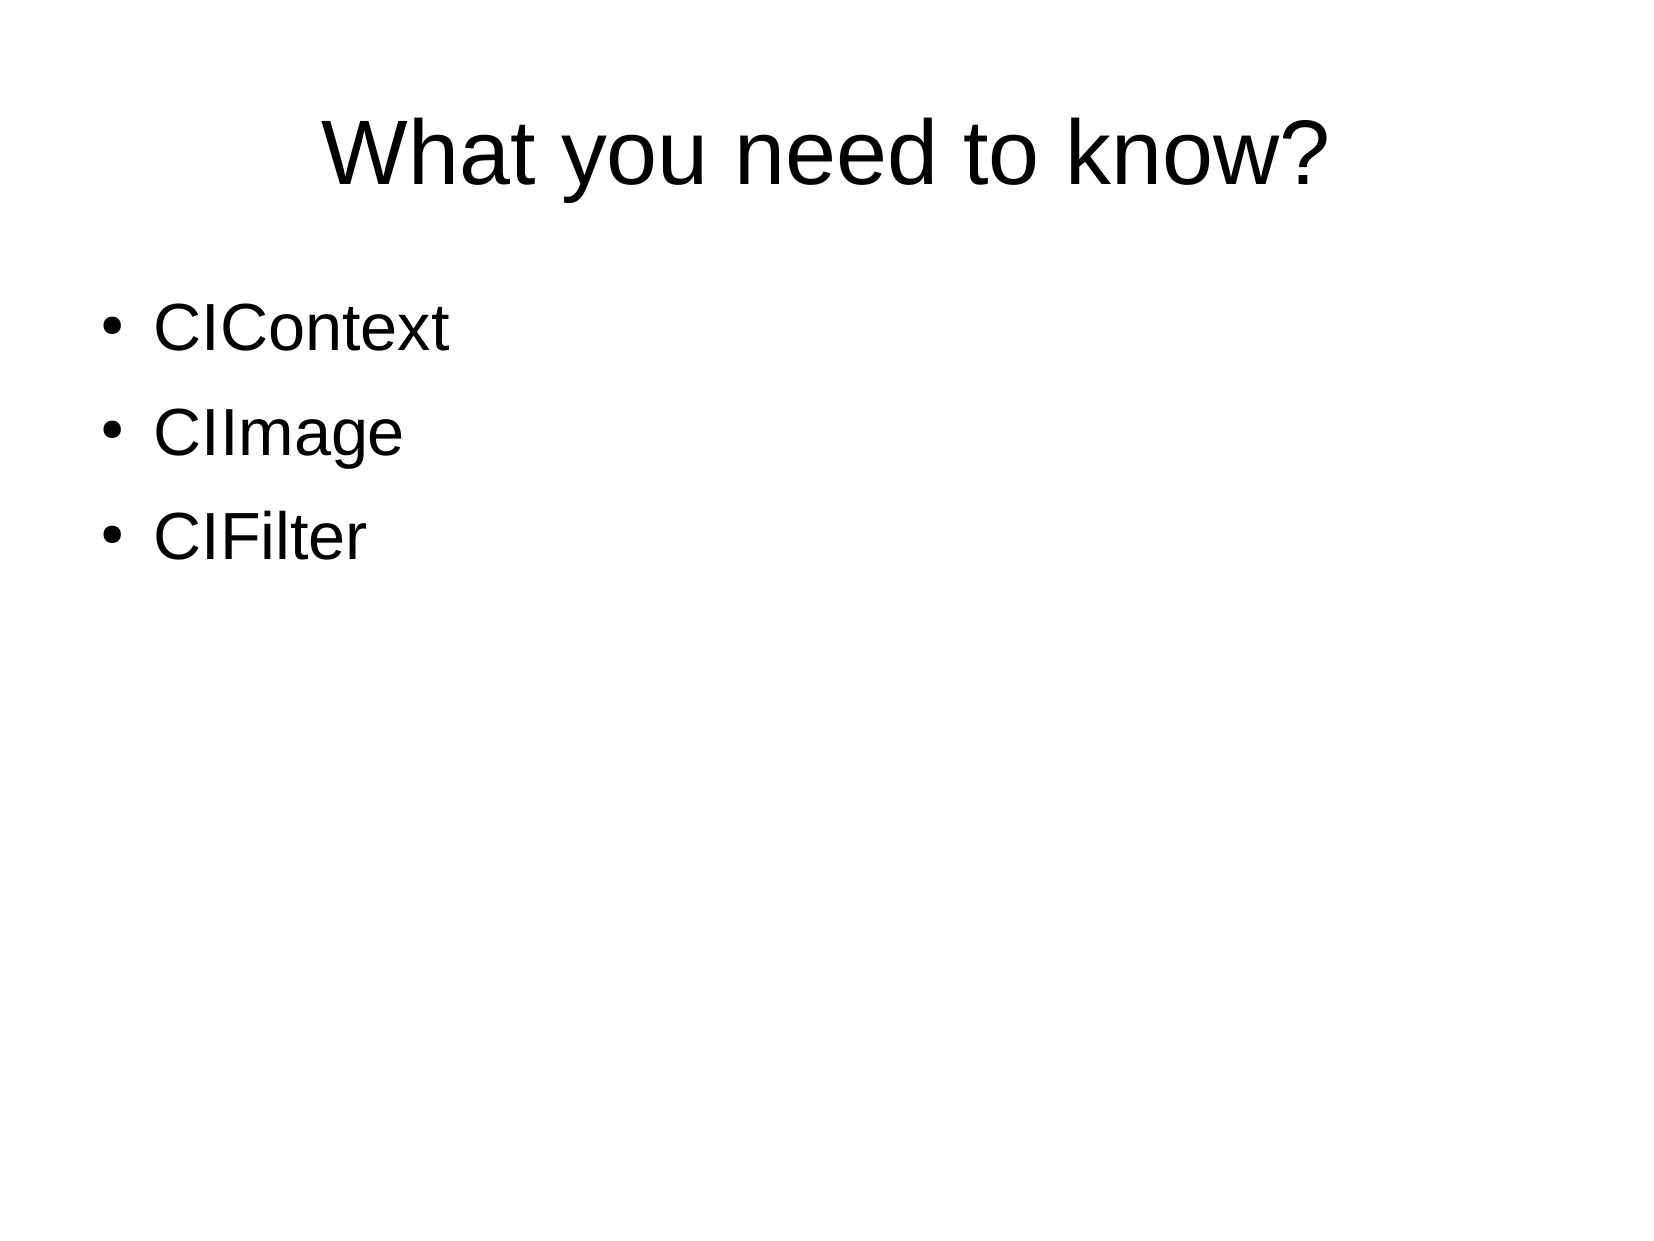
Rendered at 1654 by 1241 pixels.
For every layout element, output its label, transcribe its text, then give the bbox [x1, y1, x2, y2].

title What you need to know? [82, 49, 1571, 257]
list CIContext CIImage CIFilter [82, 290, 1571, 1109]
